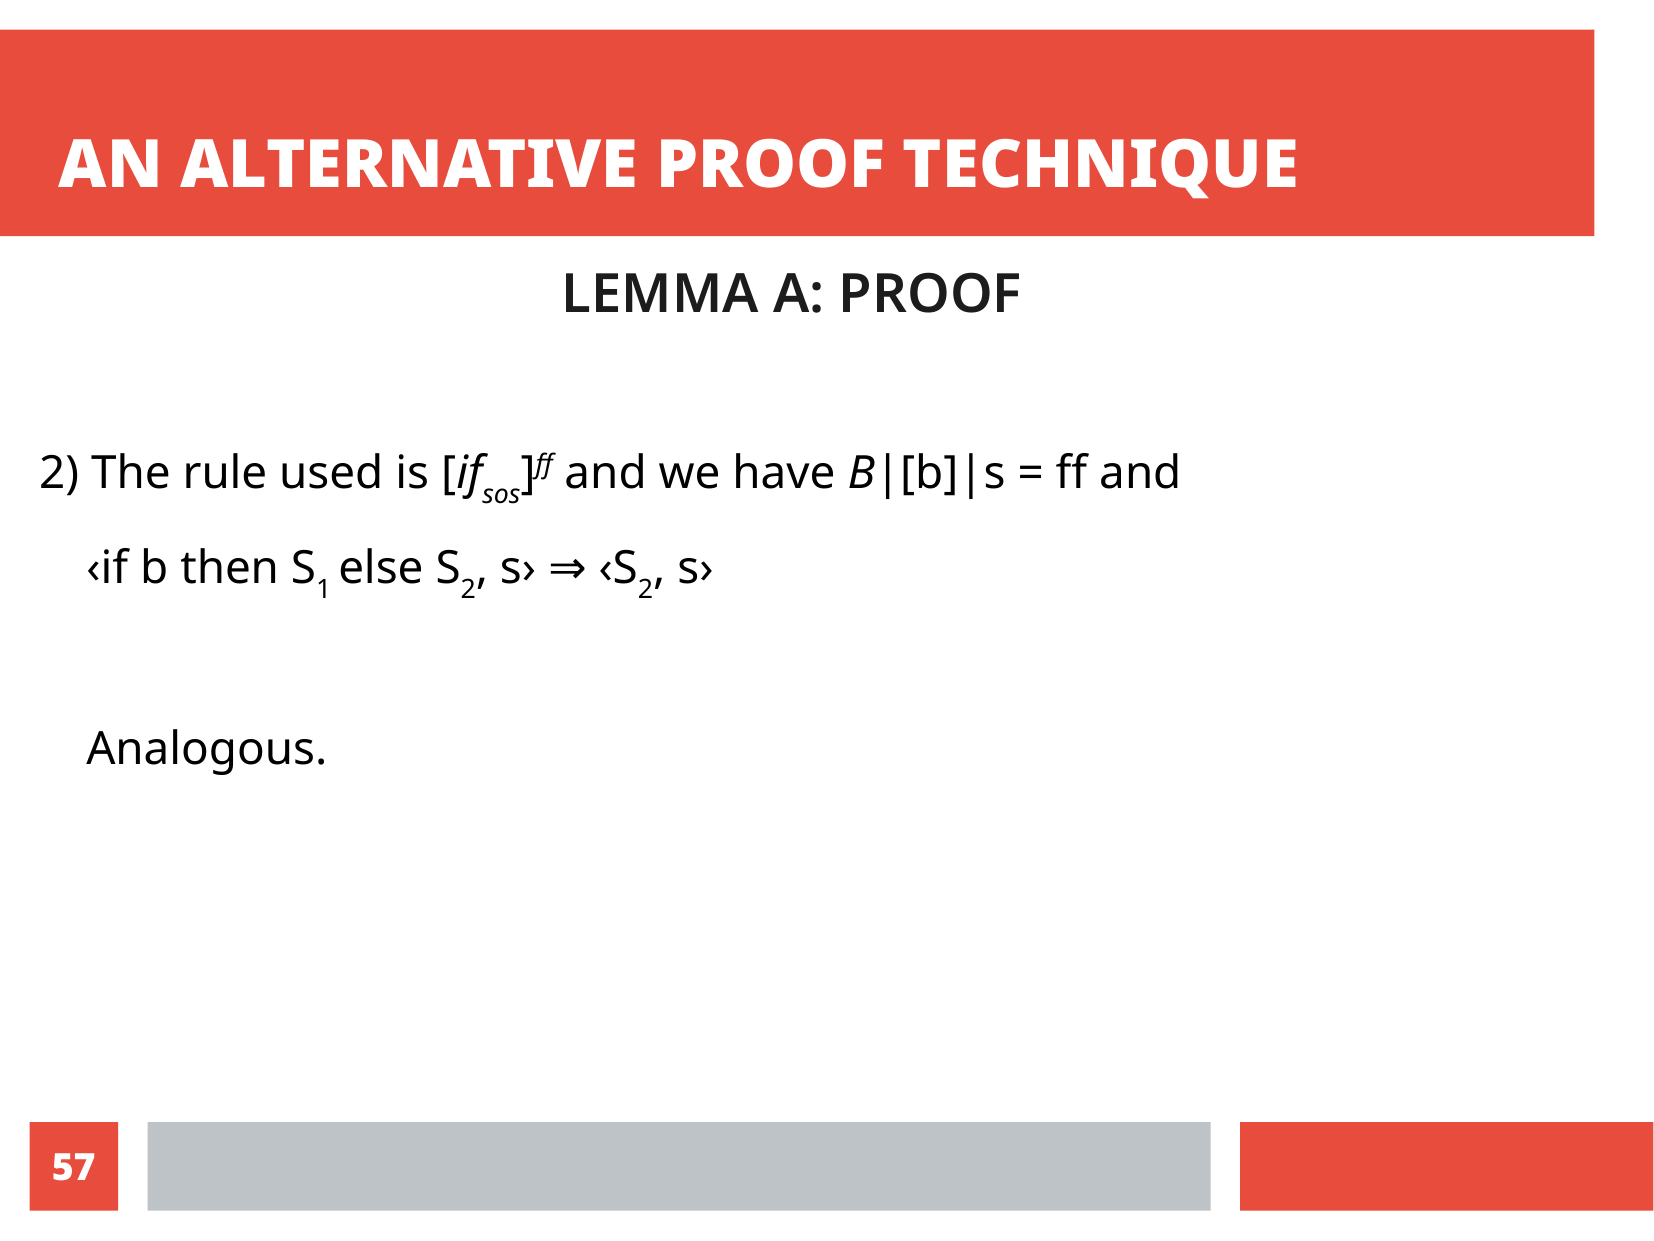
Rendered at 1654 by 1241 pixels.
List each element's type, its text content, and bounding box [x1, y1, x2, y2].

list LEMMA A: PROOF 2) The rule used is [ifsos]ff and we have B|[b]|s = ff and ‹if b then S1 else S2, s› ⇒ ‹S2, s› Analogous. [39, 255, 1546, 1023]
title AN ALTERNATIVE PROOF TECHNIQUE [59, 59, 1595, 207]
